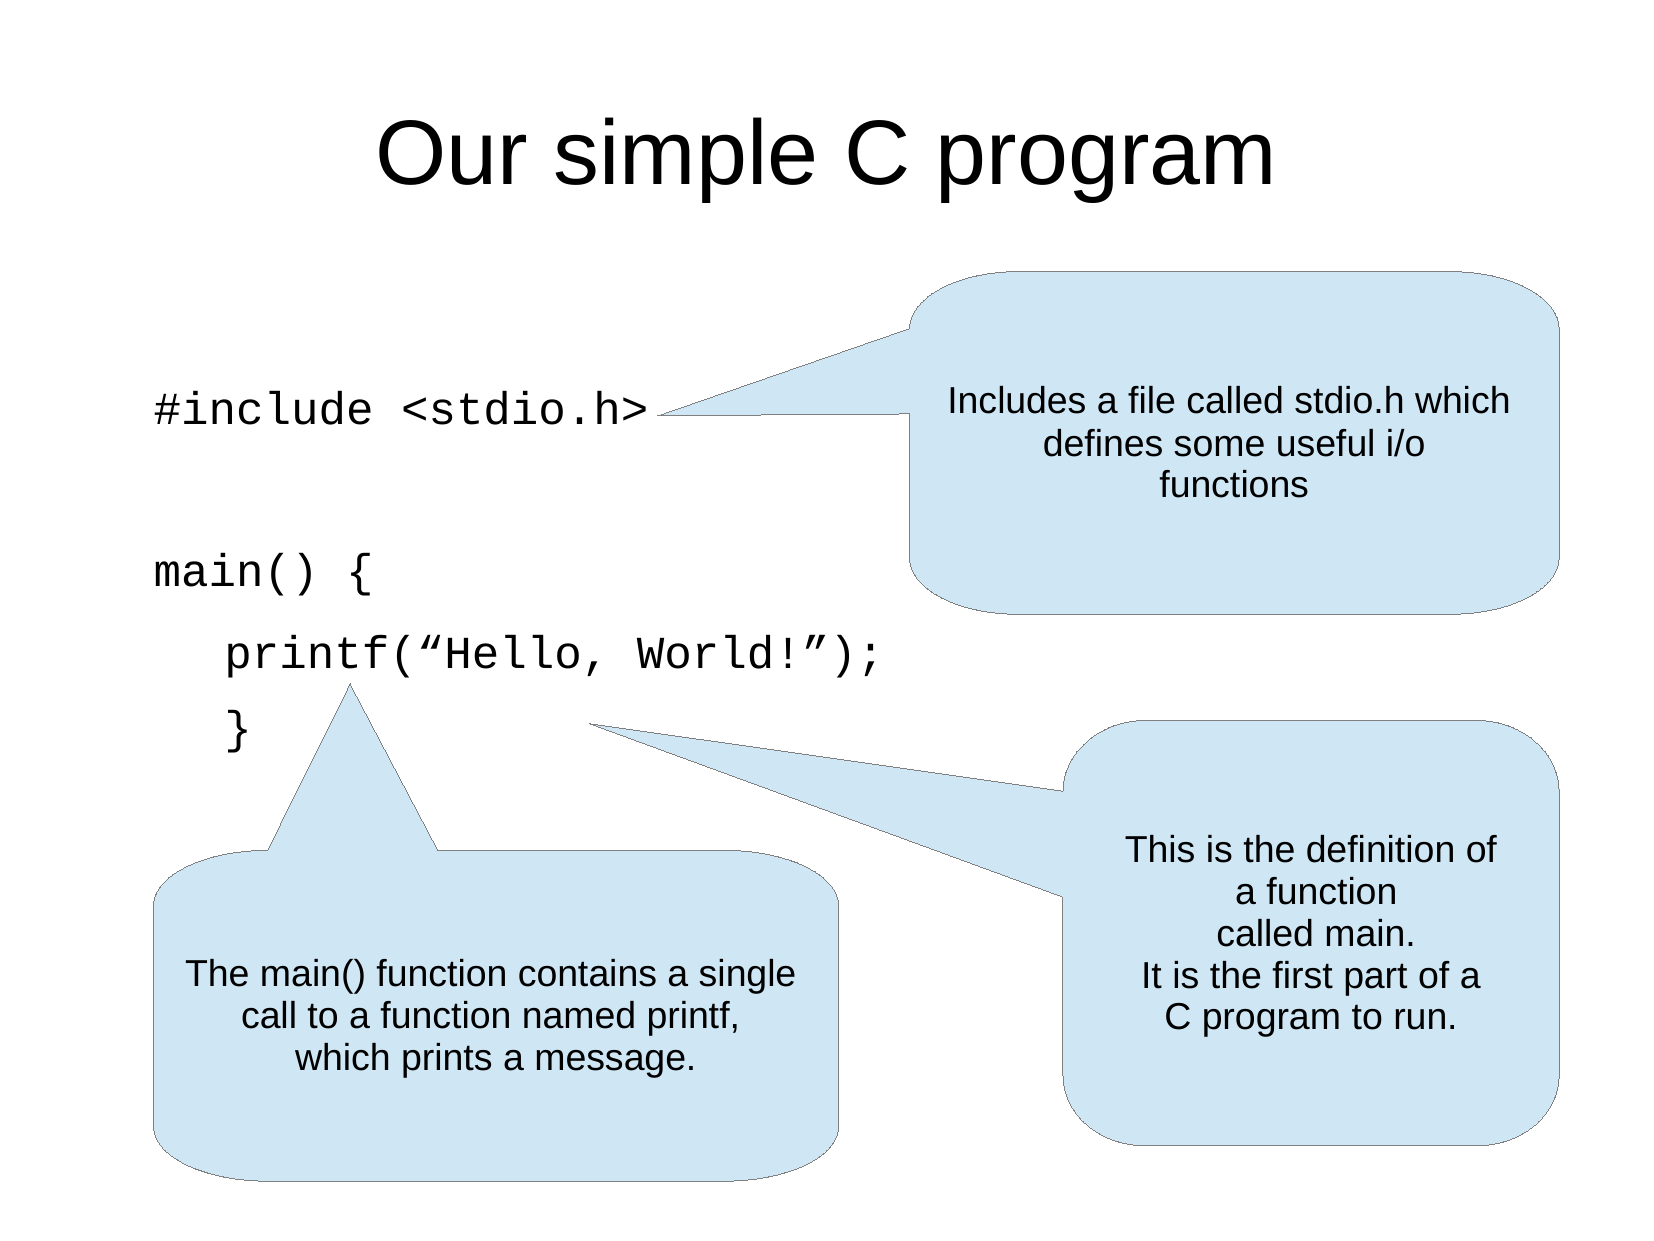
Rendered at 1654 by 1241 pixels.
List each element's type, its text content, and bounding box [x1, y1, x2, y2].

list #include <stdio.h> main() { printf(“Hello, World!”); } [82, 224, 1538, 1170]
text_box This is the definition of a function called main. It is the first part of a C program to run. [589, 720, 1560, 1146]
text_box Includes a file called stdio.h which defines some useful i/o functions [657, 271, 1560, 615]
title Our simple C program [82, 49, 1571, 257]
text_box The main() function contains a single call to a function named printf, which prints a message. [153, 683, 839, 1182]
